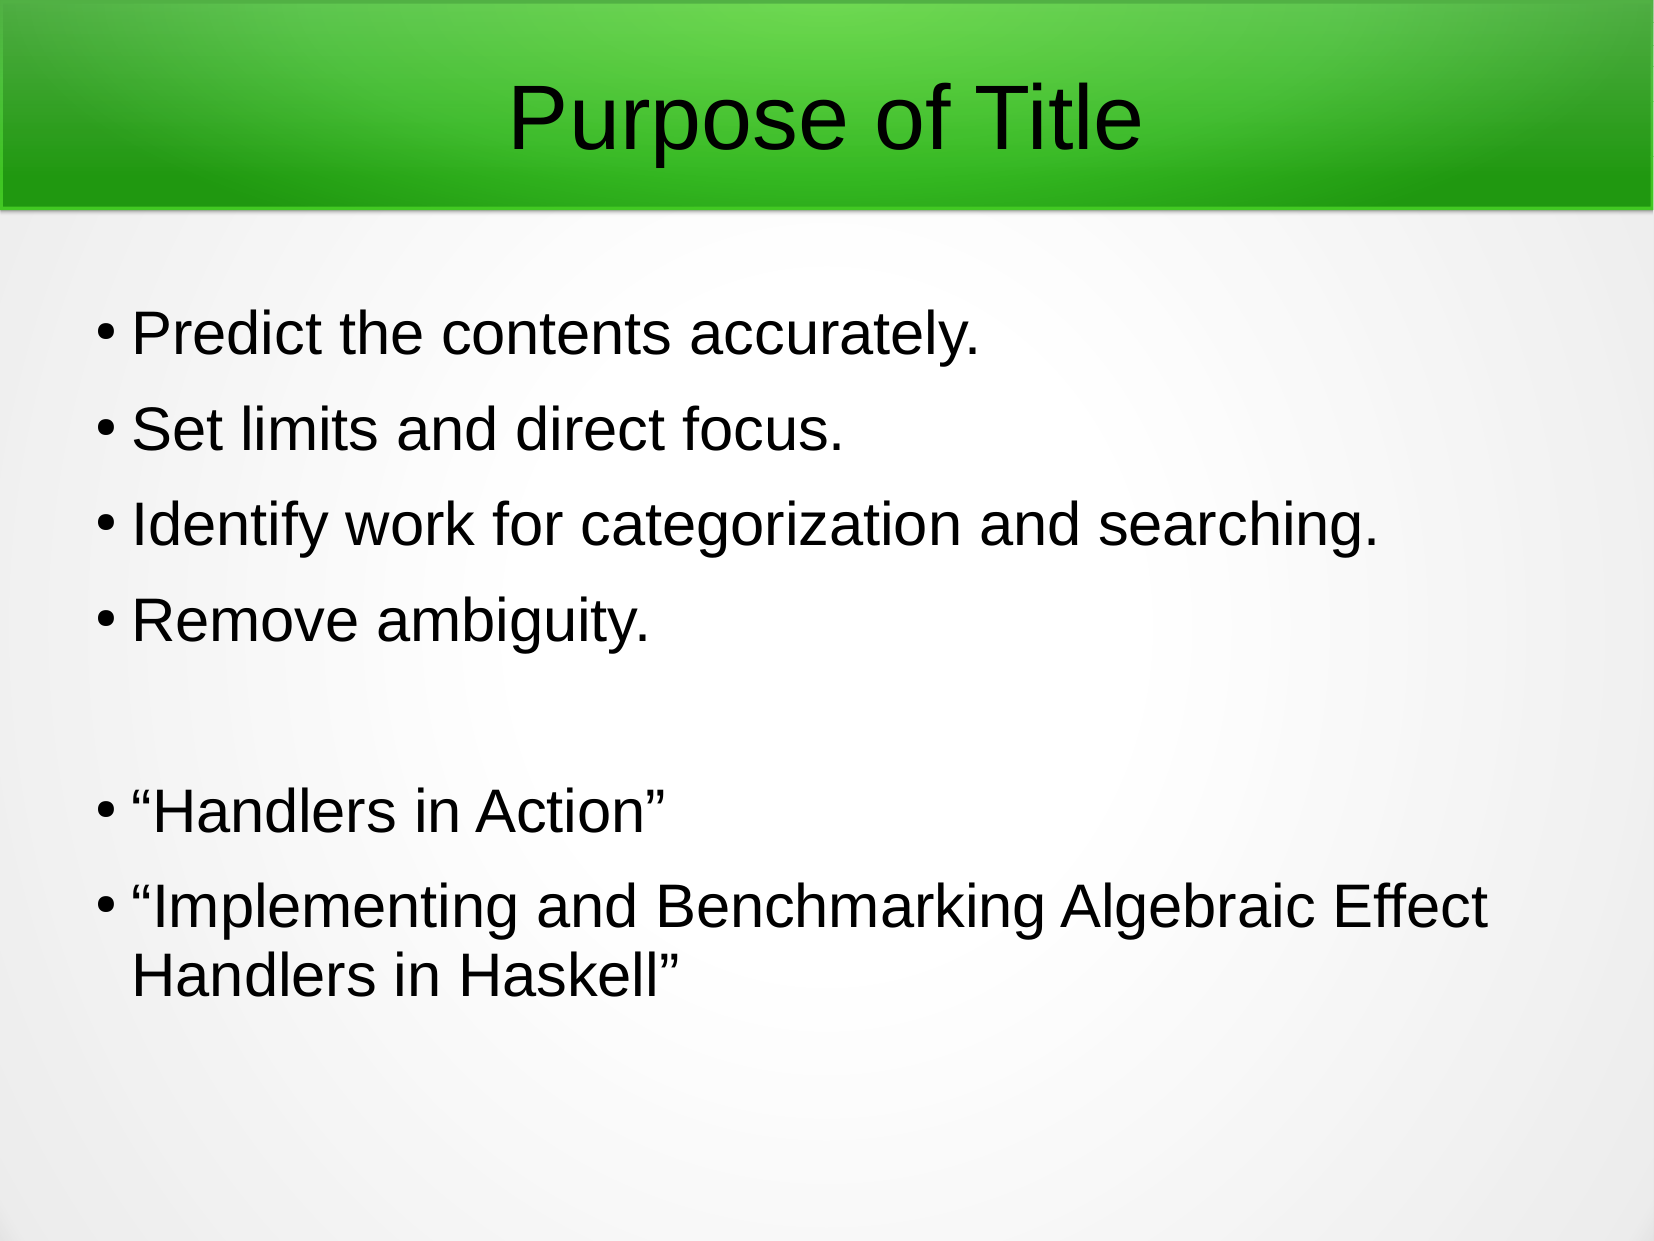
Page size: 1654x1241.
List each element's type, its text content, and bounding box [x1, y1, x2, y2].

title Purpose of Title [82, 47, 1571, 189]
list Predict the contents accurately. Set limits and direct focus. Identify work for categorization and searching. Remove ambiguity. “Handlers in Action” “Implementing and Benchmarking Algebraic Effect Handlers in Haskell” [82, 299, 1571, 1019]
